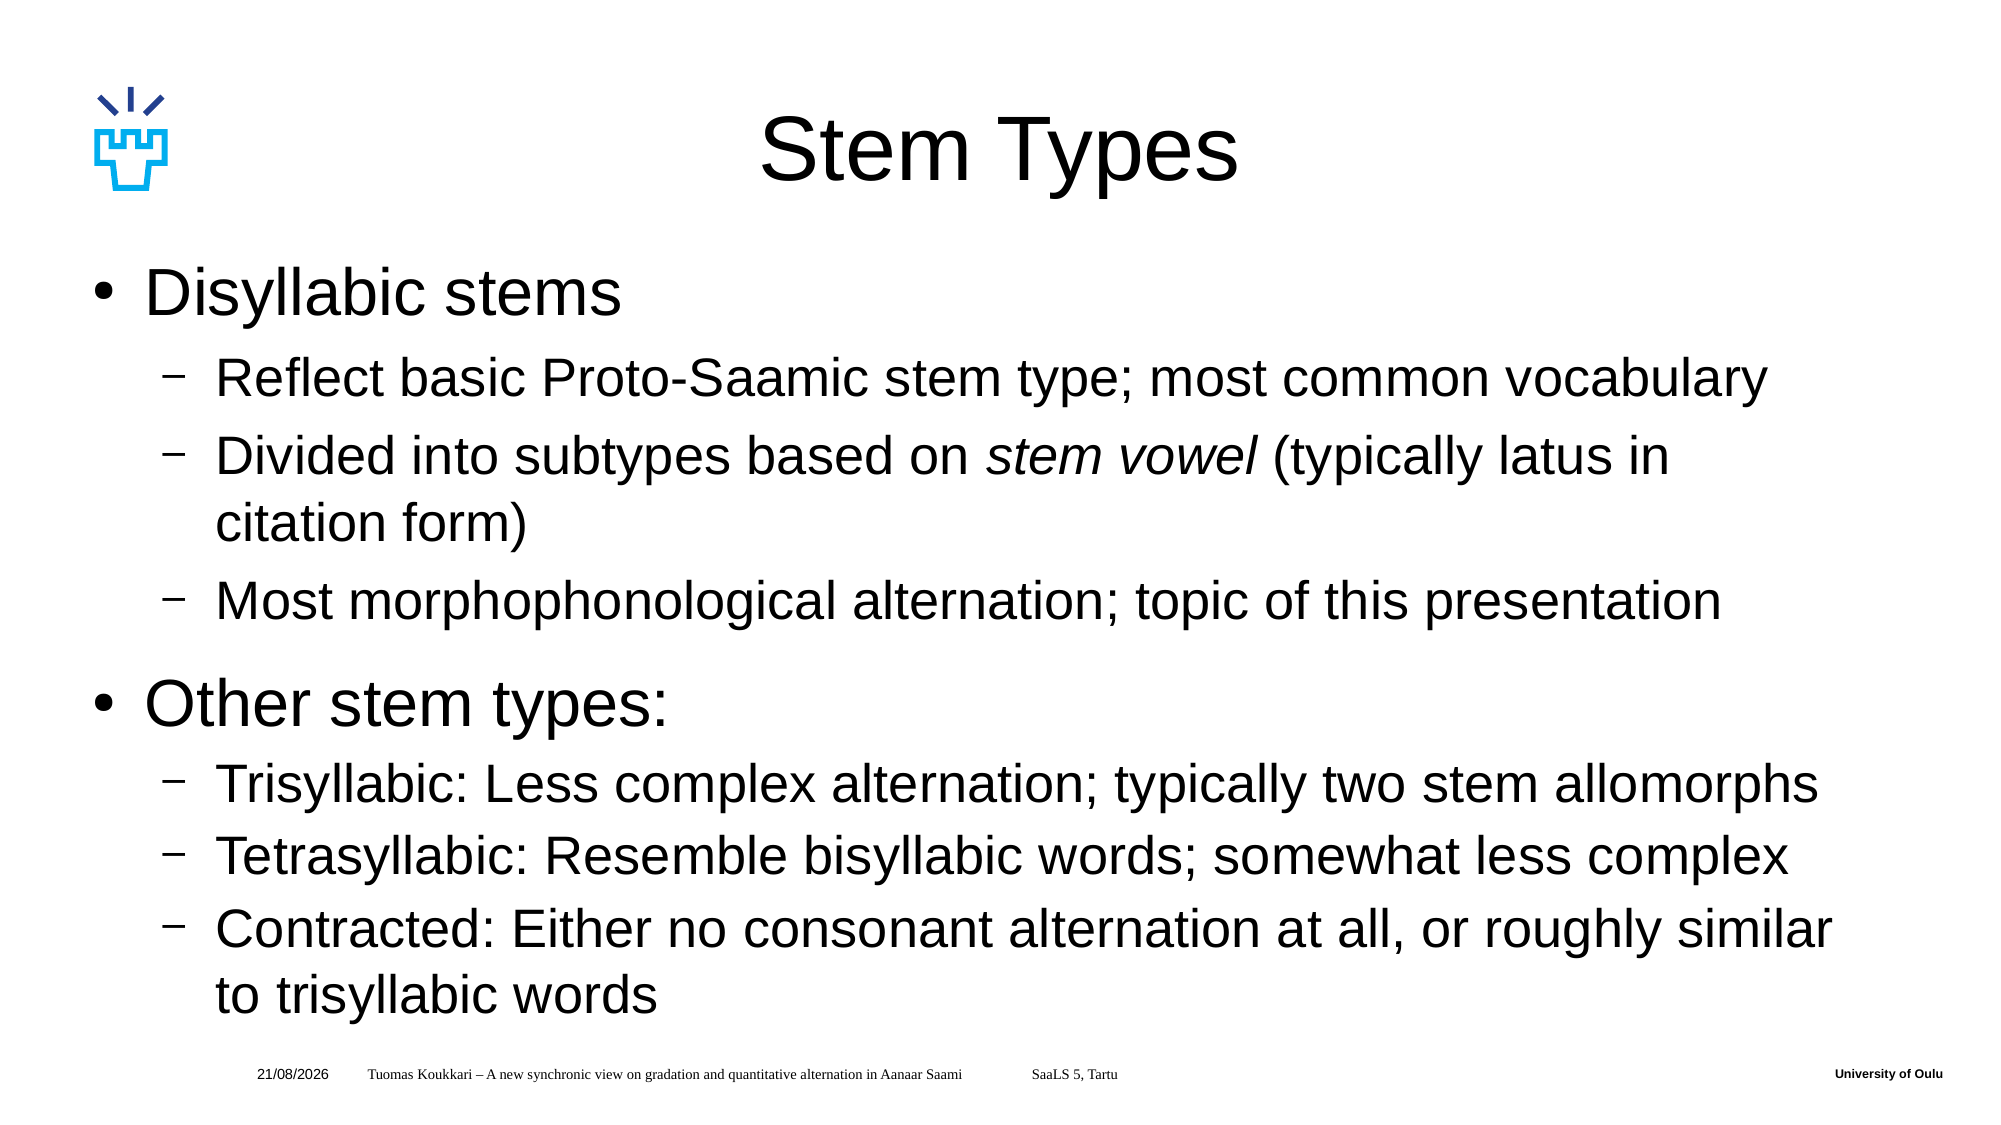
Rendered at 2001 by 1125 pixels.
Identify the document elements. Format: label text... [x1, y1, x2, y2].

list Disyllabic stems Reflect basic Proto-Saamic stem type; most common vocabulary Divided into subtypes based on stem vowel (typically latus in citation form) Most morphophonological alternation; topic of this presentation Other stem types: Trisyllabic: Less complex alternation; typically two stem allomorphs Tetrasyllabic: Resemble bisyllabic words; somewhat less complex Contracted: Either no consonant alternation at all, or roughly similar to trisyllabic words [74, 254, 1945, 1093]
title Stem Types [276, 47, 1724, 251]
